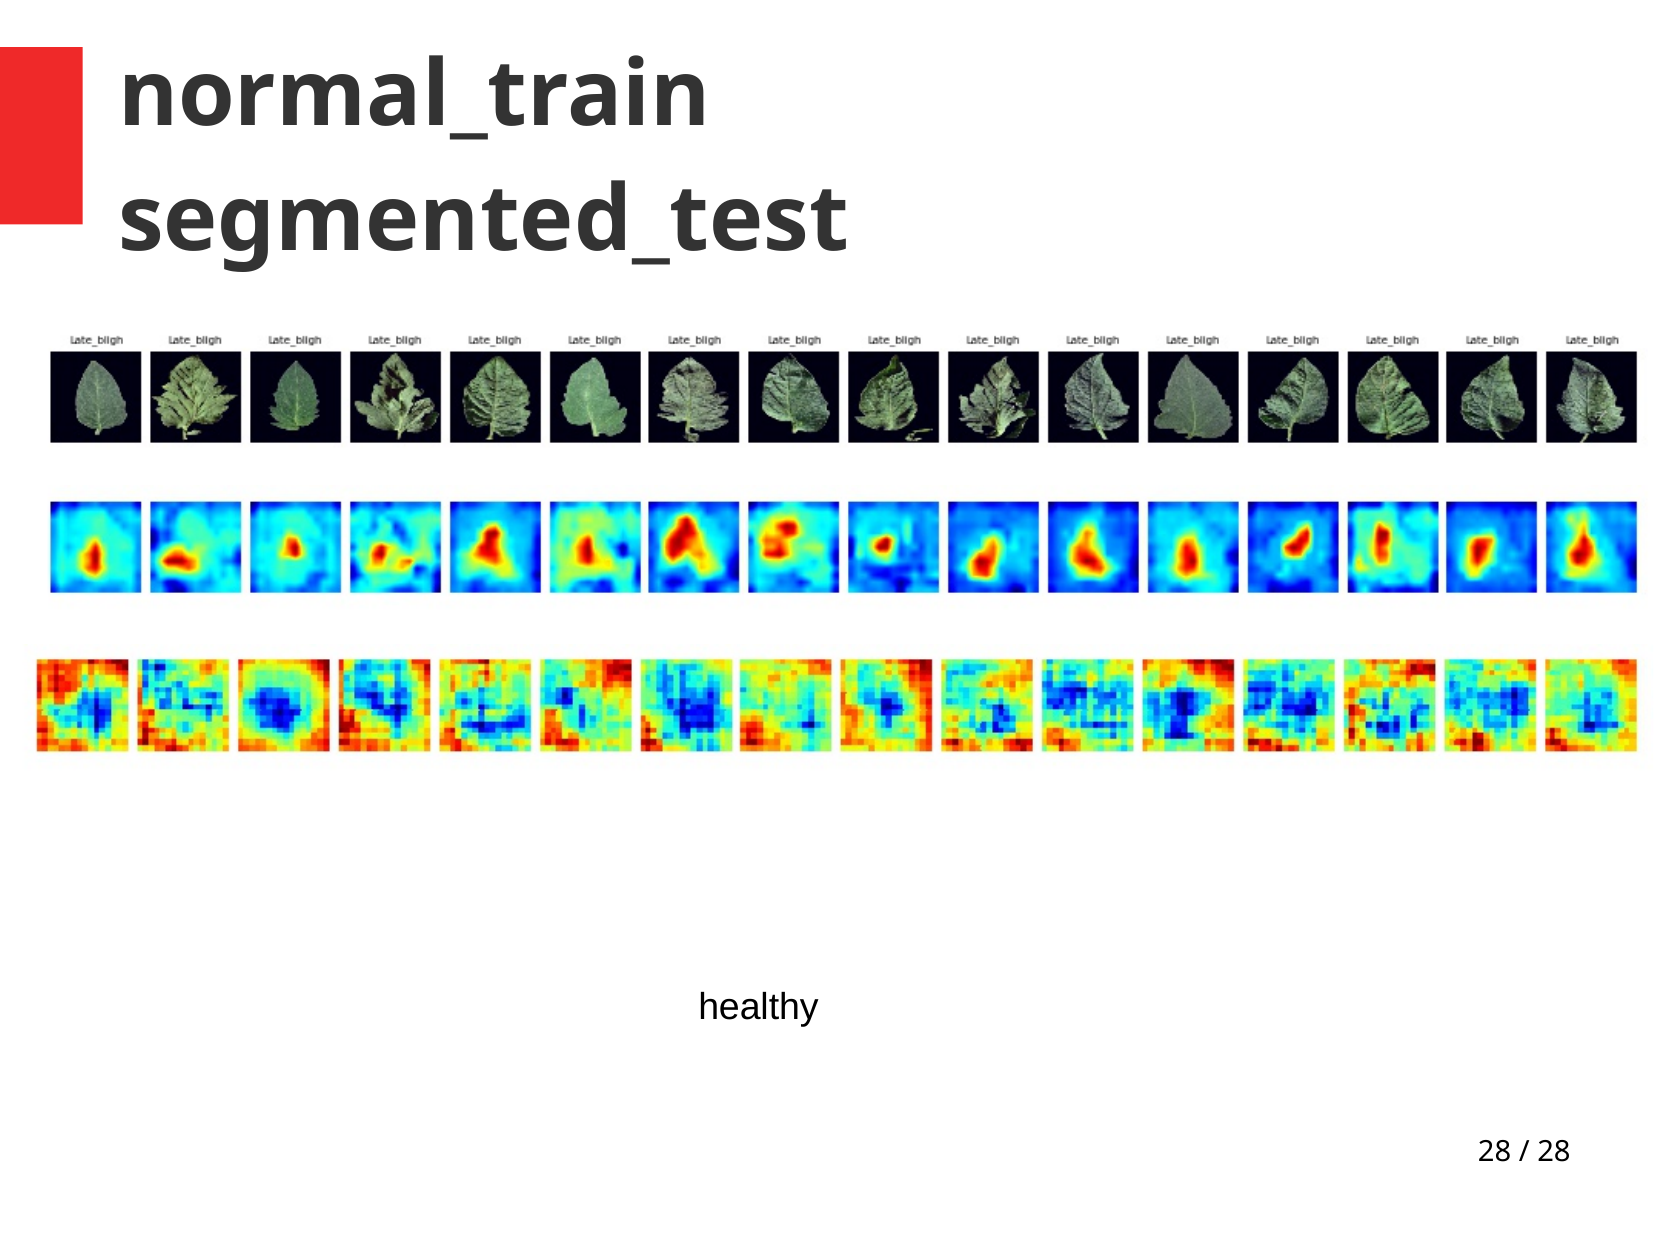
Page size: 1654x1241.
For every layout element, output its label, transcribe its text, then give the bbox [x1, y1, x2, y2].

title normal_train segmented_test [118, 45, 1571, 260]
picture [0, 324, 1654, 481]
picture [0, 485, 1654, 631]
text_box healthy [683, 978, 834, 1036]
picture [0, 644, 1654, 789]
